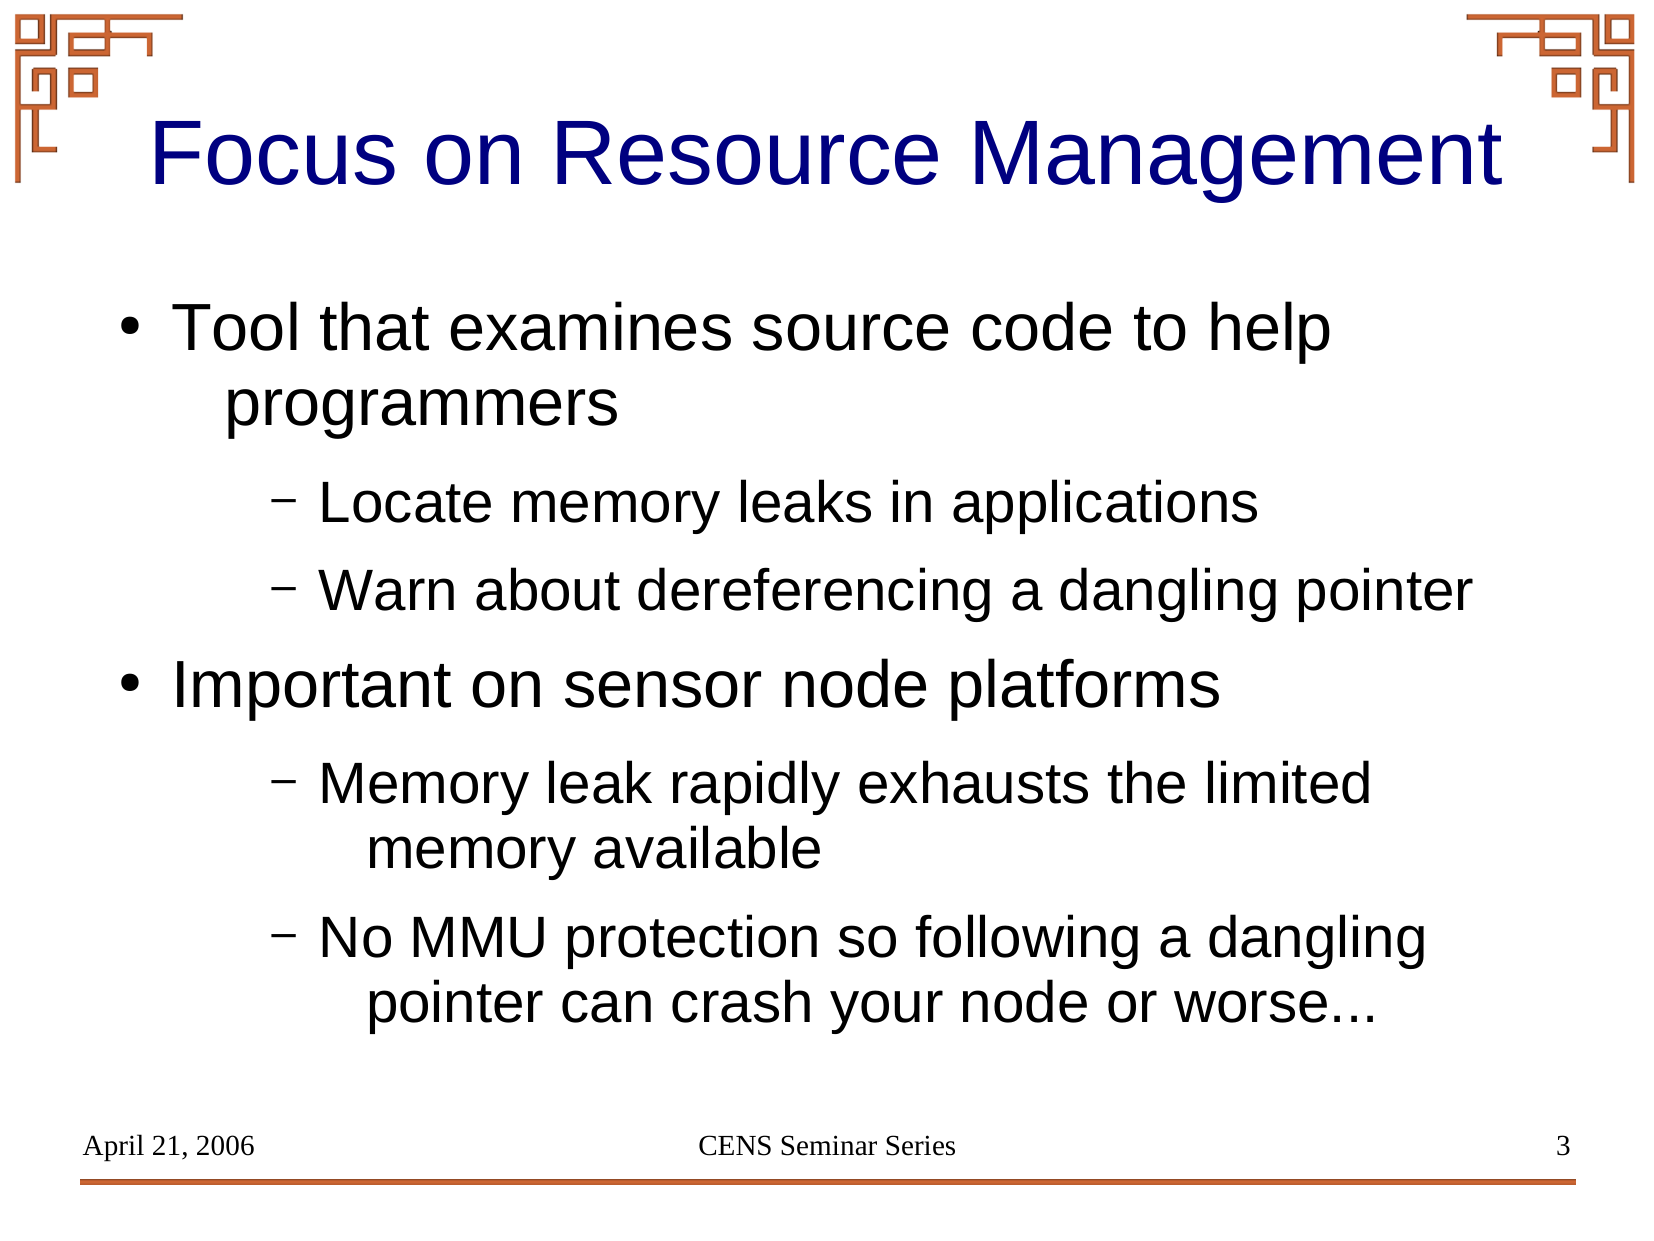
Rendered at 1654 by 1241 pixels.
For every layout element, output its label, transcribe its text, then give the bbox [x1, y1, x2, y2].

picture [0, 0, 194, 194]
picture [80, 1179, 1576, 1185]
picture [1456, 0, 1650, 194]
list Tool that examines source code to help programmers Locate memory leaks in applications Warn about dereferencing a dangling pointer Important on sensor node platforms Memory leak rapidly exhausts the limited memory available No MMU protection so following a dangling pointer can crash your node or worse... [82, 290, 1571, 1109]
title Focus on Resource Management [82, 49, 1571, 257]
